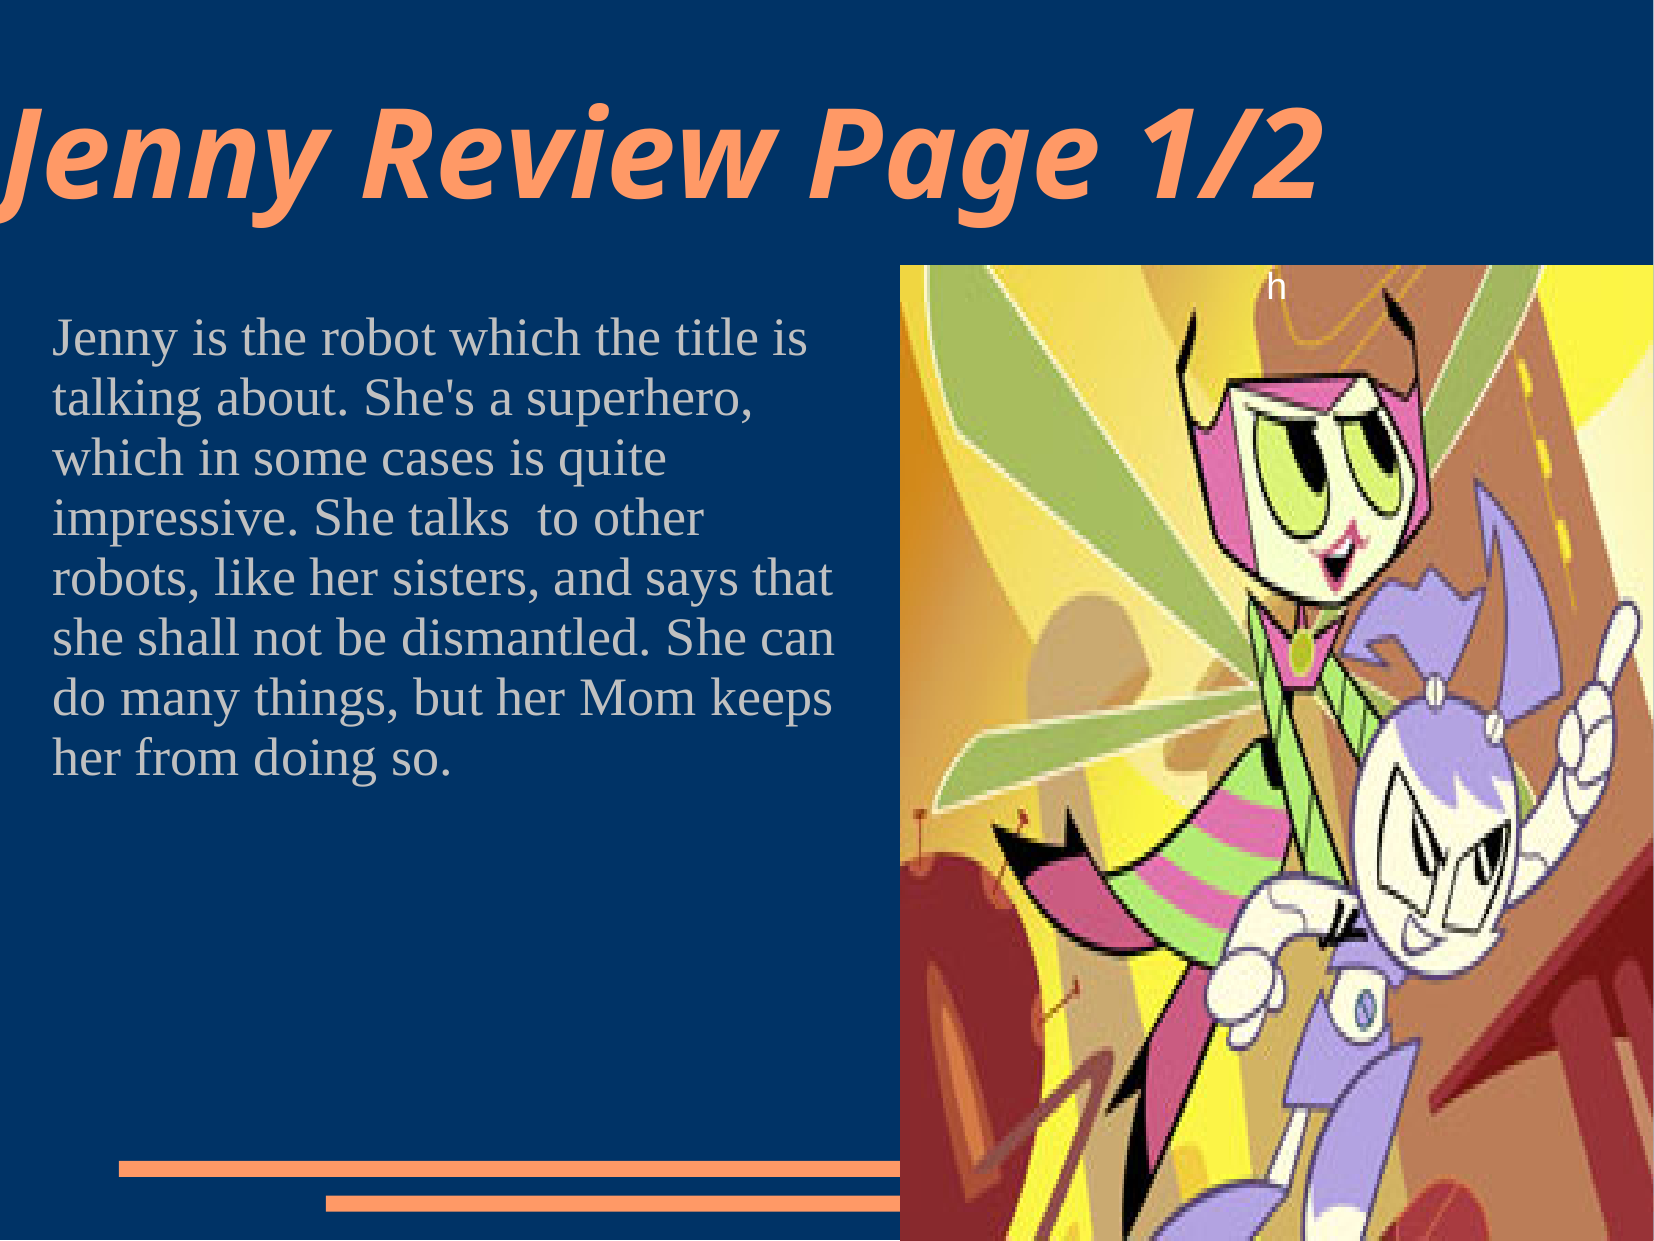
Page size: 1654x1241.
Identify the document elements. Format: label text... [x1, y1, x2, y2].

title Jenny Review Page 1/2 [0, 0, 1654, 301]
picture [900, 265, 1654, 1241]
text_box Jenny is the robot which the title is talking about. She's a superhero, which in some cases is quite impressive. She talks to other robots, like her sisters, and says that she shall not be dismantled. She can do many things, but her Mom keeps her from doing so. [37, 300, 863, 803]
